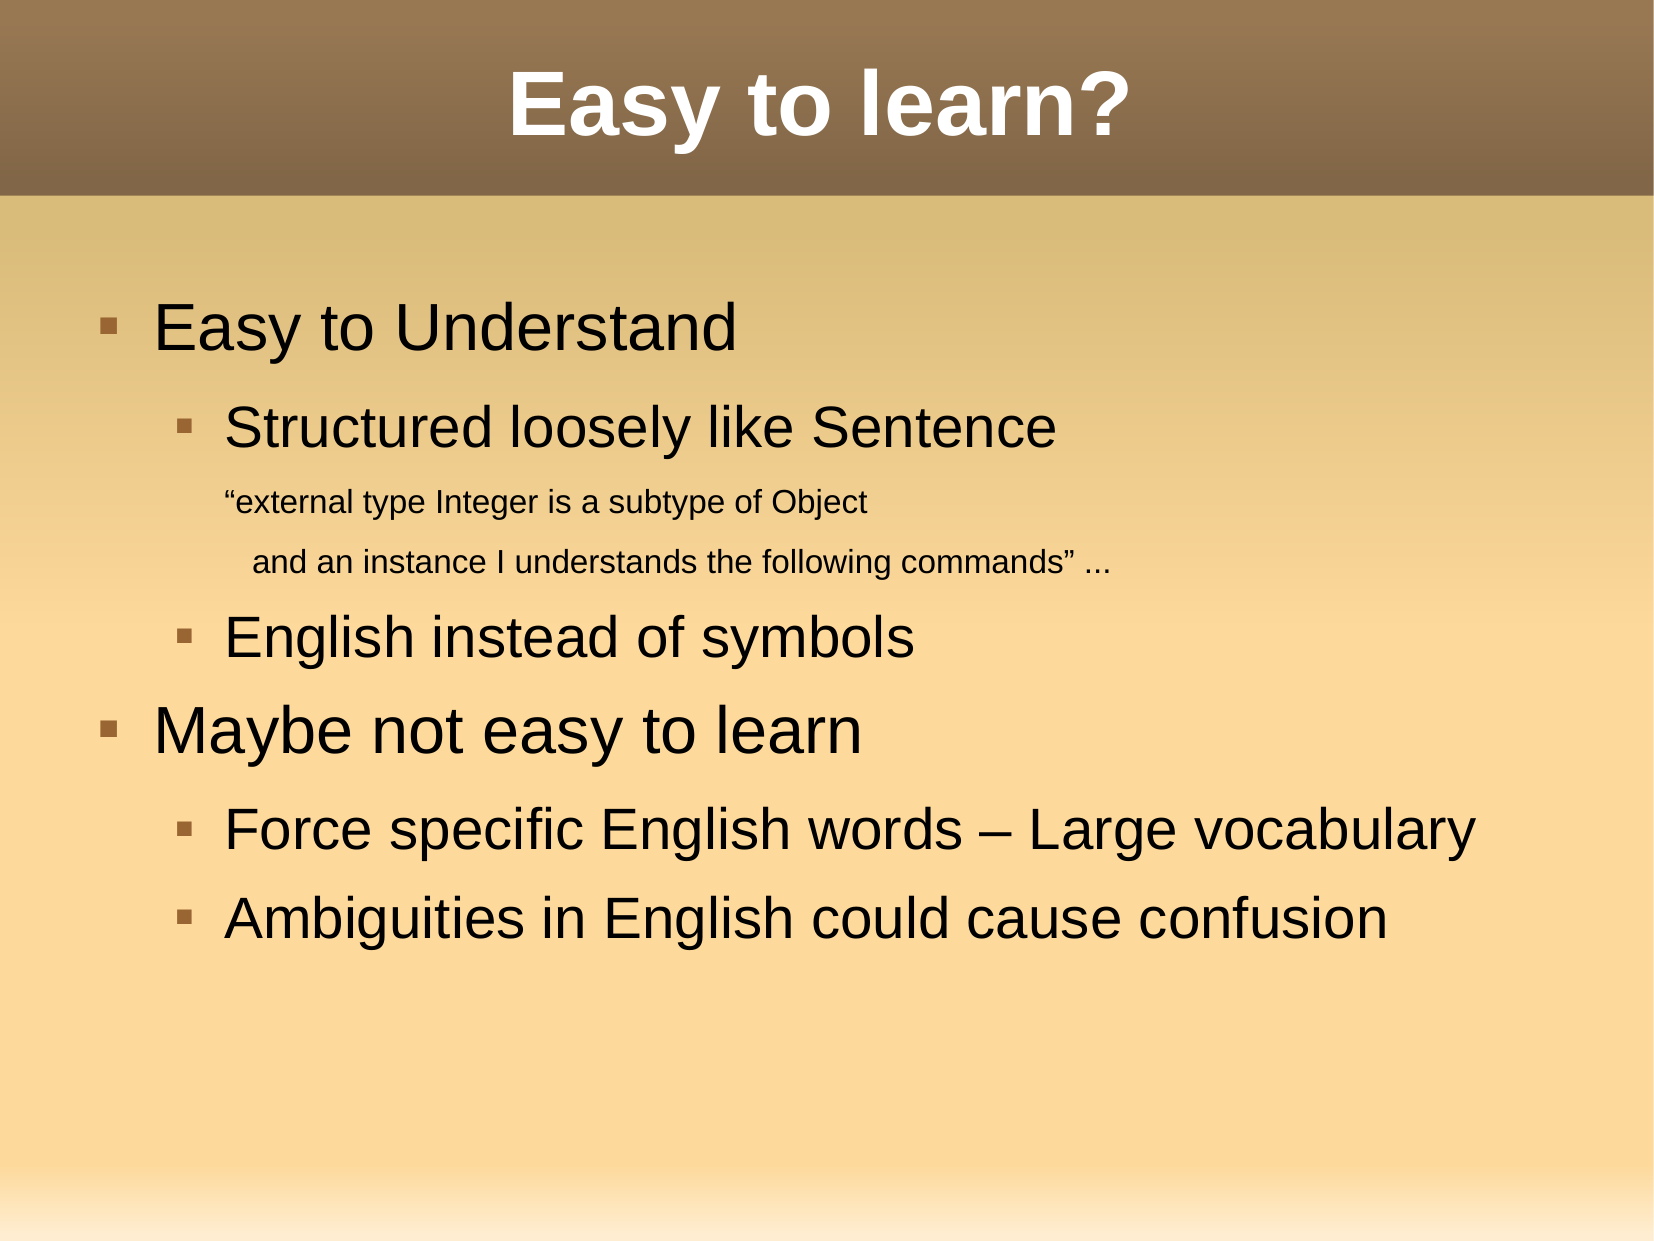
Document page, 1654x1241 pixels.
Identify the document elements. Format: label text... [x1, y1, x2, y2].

title Easy to learn? [76, 0, 1565, 208]
picture [0, 0, 1654, 1241]
list Easy to Understand Structured loosely like Sentence “external type Integer is a subtype of Object and an instance I understands the following commands” ... English instead of symbols Maybe not easy to learn Force specific English words – Large vocabulary Ambiguities in English could cause confusion [82, 290, 1571, 1120]
